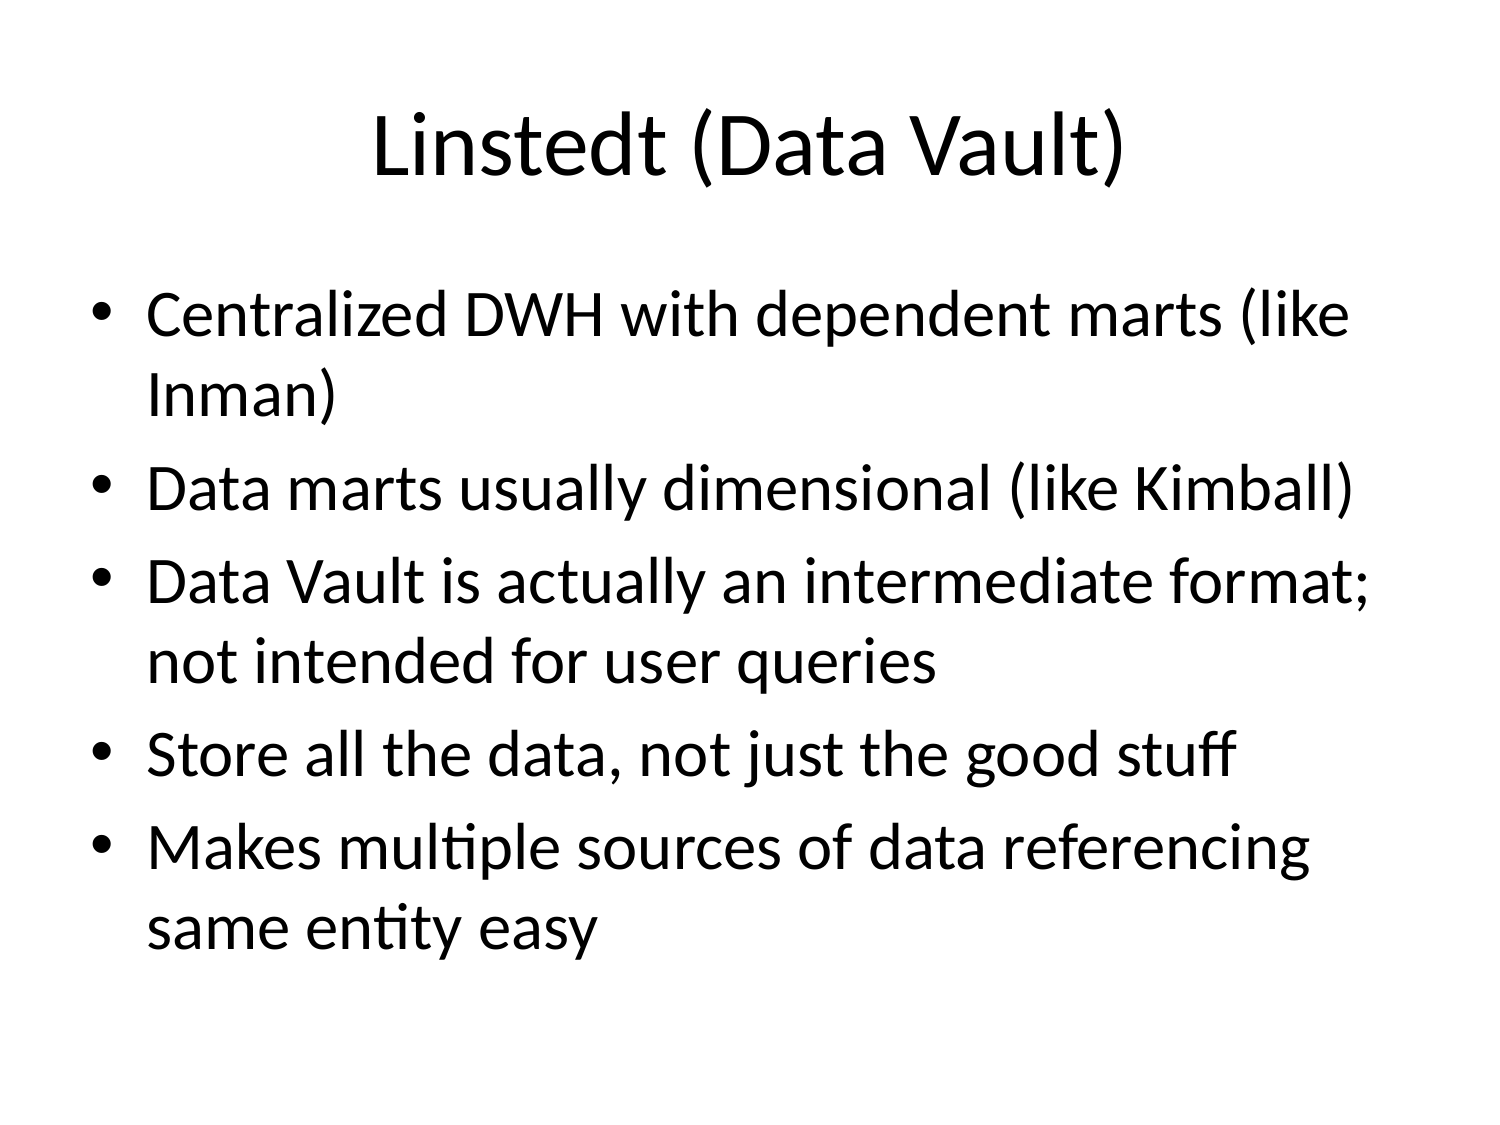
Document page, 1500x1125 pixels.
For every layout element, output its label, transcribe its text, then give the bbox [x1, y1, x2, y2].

list Centralized DWH with dependent marts (like Inman) Data marts usually dimensional (like Kimball) Data Vault is actually an intermediate format; not intended for user queries Store all the data, not just the good stuff Makes multiple sources of data referencing same entity easy [75, 262, 1425, 1005]
title Linstedt (Data Vault) [75, 45, 1425, 233]
